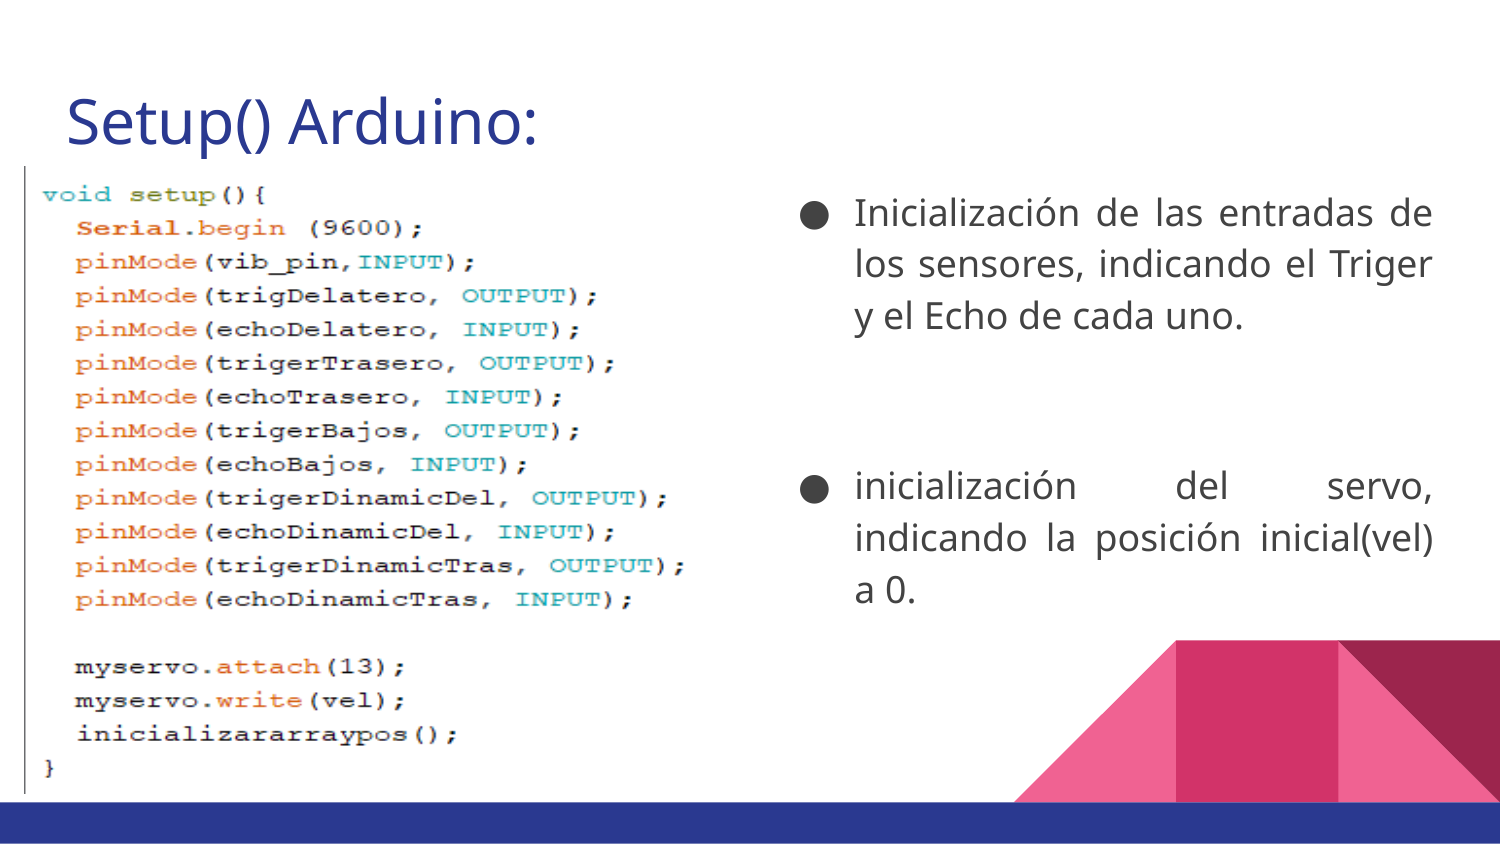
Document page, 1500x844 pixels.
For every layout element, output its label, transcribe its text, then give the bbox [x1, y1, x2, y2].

picture [24, 166, 765, 794]
title Setup() Arduino: [51, 67, 1449, 166]
list Inicialización de las entradas de los sensores, indicando el Triger y el Echo de cada uno. inicialización del servo, indicando la posición inicial(vel) a 0. [765, 166, 1449, 715]
